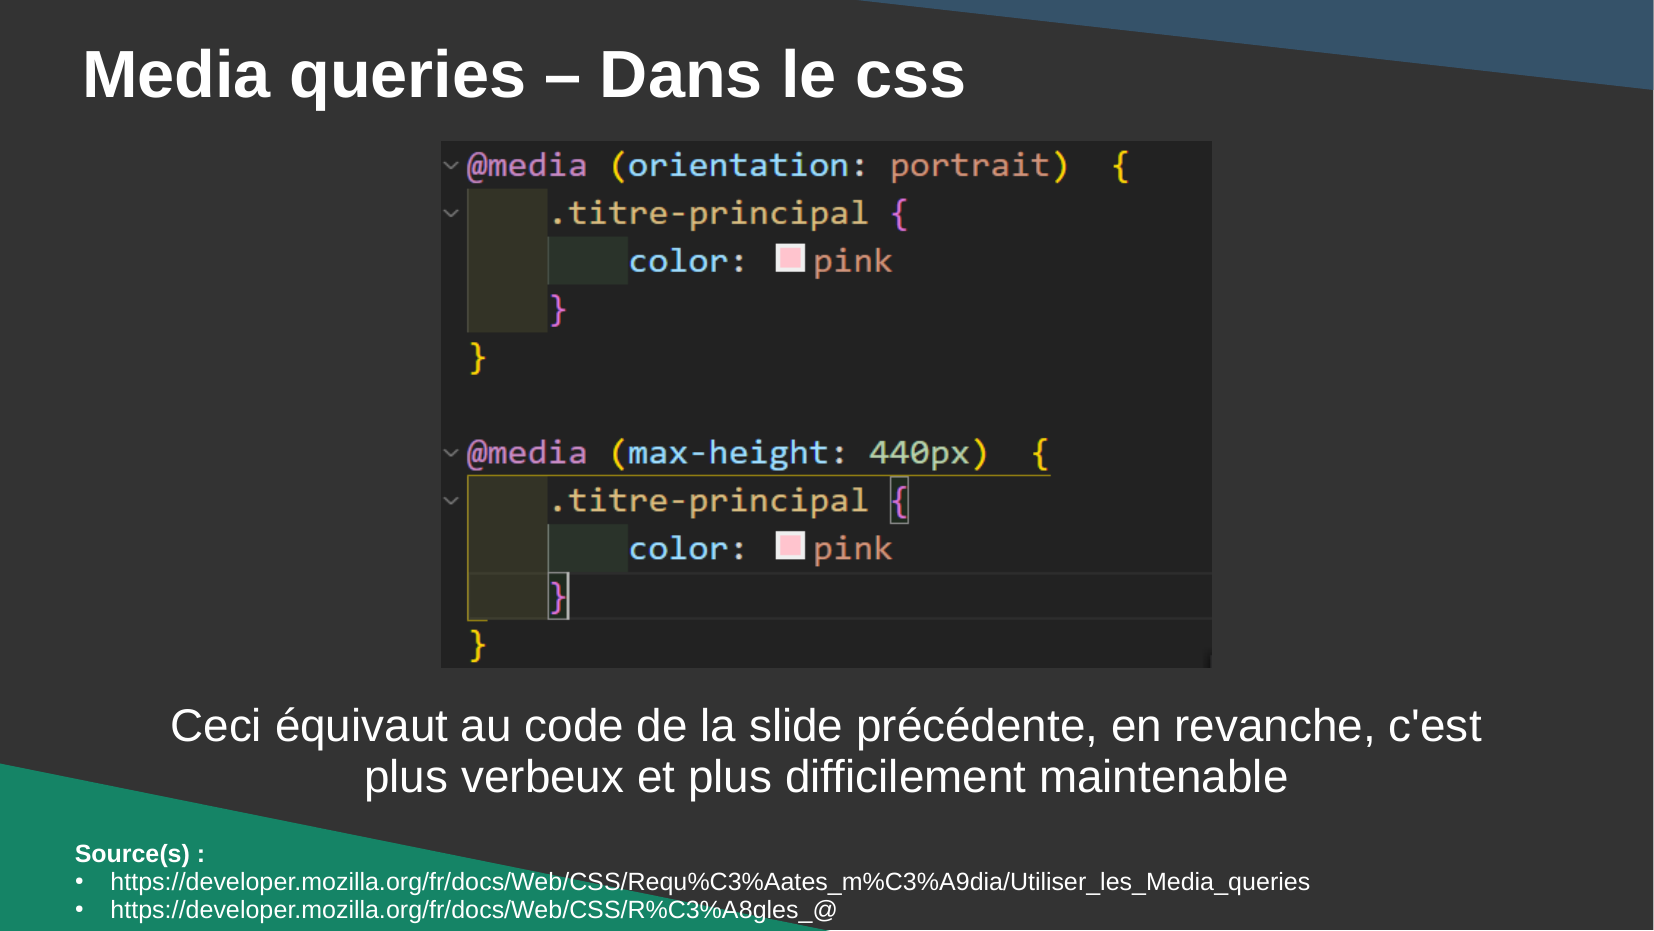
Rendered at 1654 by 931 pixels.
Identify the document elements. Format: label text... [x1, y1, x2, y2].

text_box [856, 0, 1654, 91]
title Media queries – Dans le css [82, 37, 1571, 122]
text_box [0, 763, 340, 931]
title Ceci équivaut au code de la slide précédente, en revanche, c'est plus verbeux et plus difficilement maintenable [159, 699, 1495, 803]
picture [441, 141, 1212, 668]
text_box Source(s) : https://developer.mozilla.org/fr/docs/Web/CSS/Requ%C3%Aates_m%C3%A9dia/Utiliser_les_Media_queries https://developer.mozilla.org/fr/docs/Web/CSS/R%C3%A8gles_@ [60, 832, 1546, 931]
